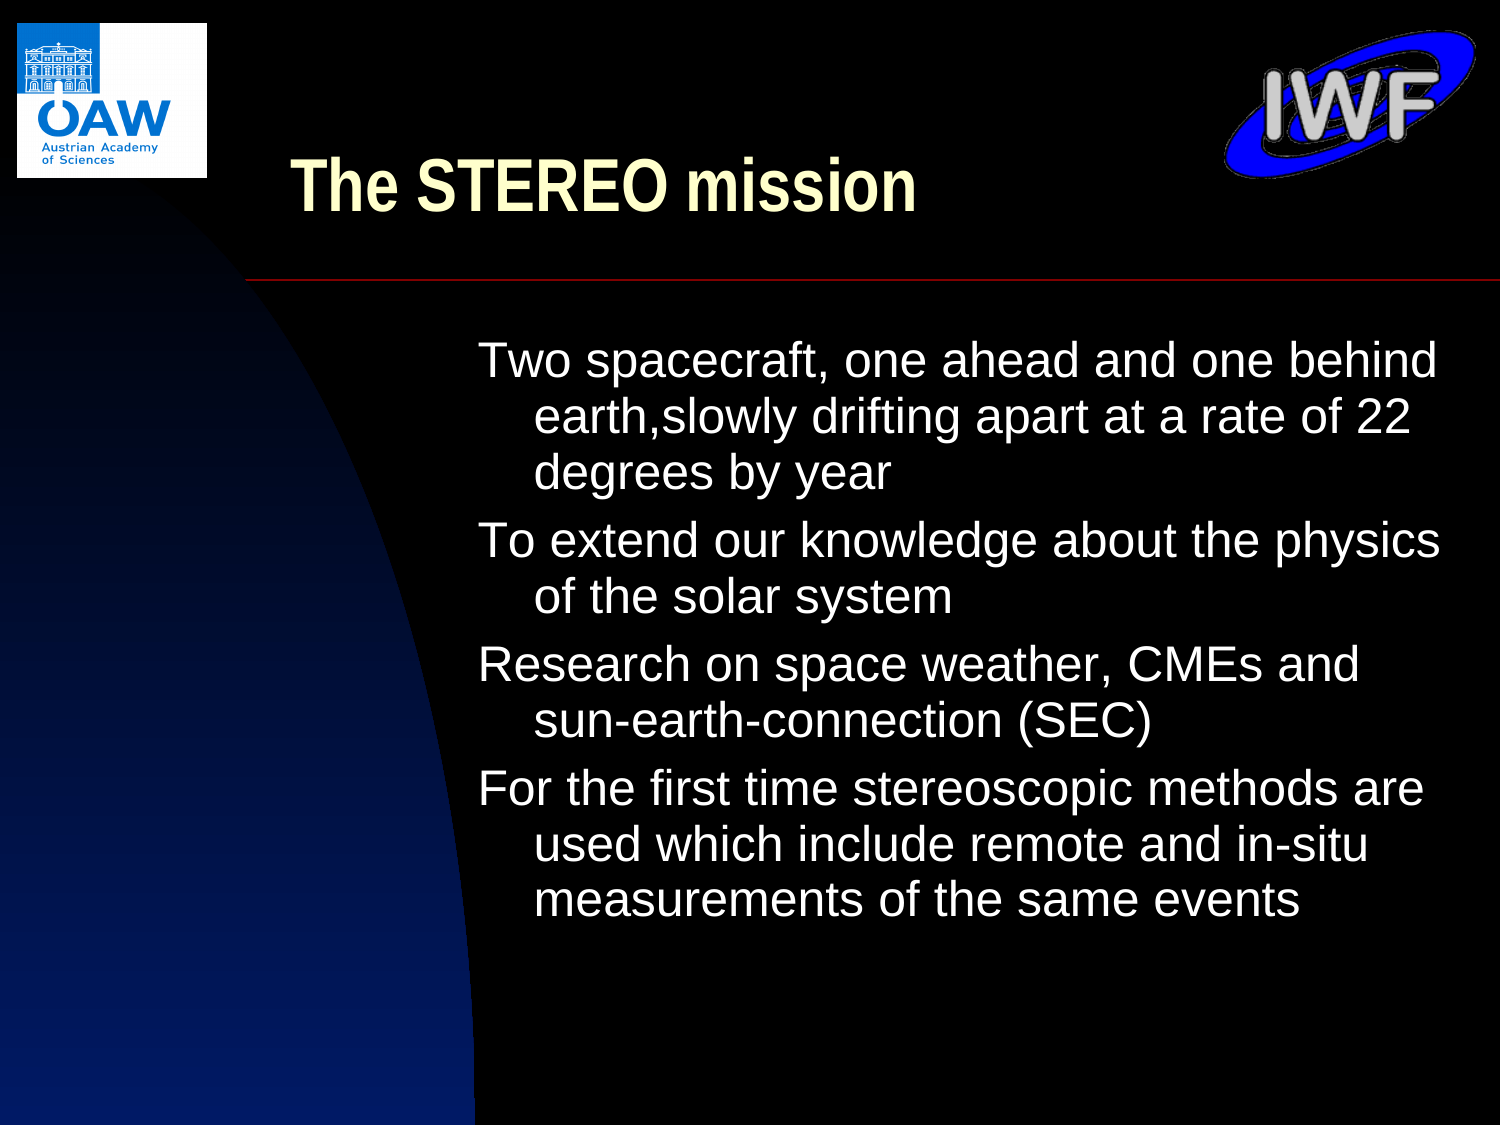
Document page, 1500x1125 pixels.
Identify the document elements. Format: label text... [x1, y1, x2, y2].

title The STEREO mission [275, 99, 1463, 288]
list Two spacecraft, one ahead and one behind earth,slowly drifting apart at a rate of 22 degrees by year To extend our knowledge about the physics of the solar system Research on space weather, CMEs and sun-earth-connection (SEC) For the first time stereoscopic methods are used which include remote and in-situ measurements of the same events [462, 324, 1463, 1001]
picture [17, 23, 207, 178]
picture [1224, 30, 1476, 179]
